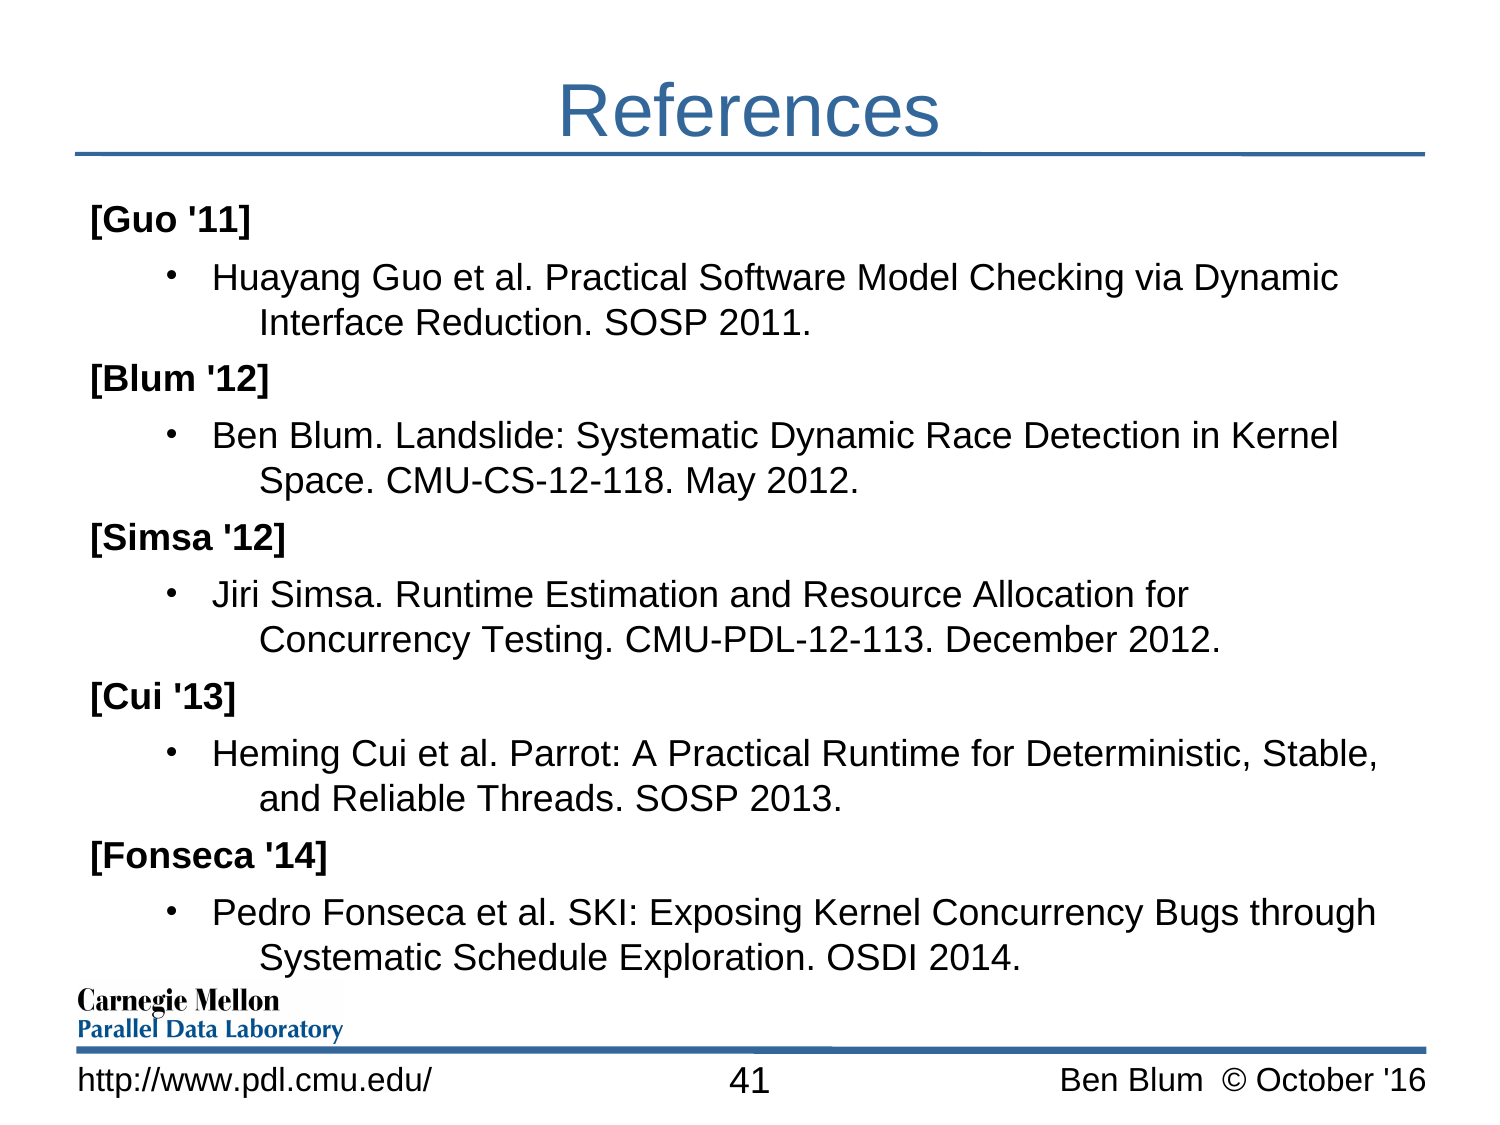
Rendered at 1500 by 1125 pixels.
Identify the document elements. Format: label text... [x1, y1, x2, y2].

picture [77, 986, 343, 1044]
title References [112, 50, 1388, 163]
list [Guo '11] Huayang Guo et al. Practical Software Model Checking via Dynamic Interface Reduction. SOSP 2011. [Blum '12] Ben Blum. Landslide: Systematic Dynamic Race Detection in Kernel Space. CMU-CS-12-118. May 2012. [Simsa '12] Jiri Simsa. Runtime Estimation and Resource Allocation for Concurrency Testing. CMU-PDL-12-113. December 2012. [Cui '13] Heming Cui et al. Parrot: A Practical Runtime for Deterministic, Stable, and Reliable Threads. SOSP 2013. [Fonseca '14] Pedro Fonseca et al. SKI: Exposing Kernel Concurrency Bugs through Systematic Schedule Exploration. OSDI 2014. [75, 187, 1426, 986]
